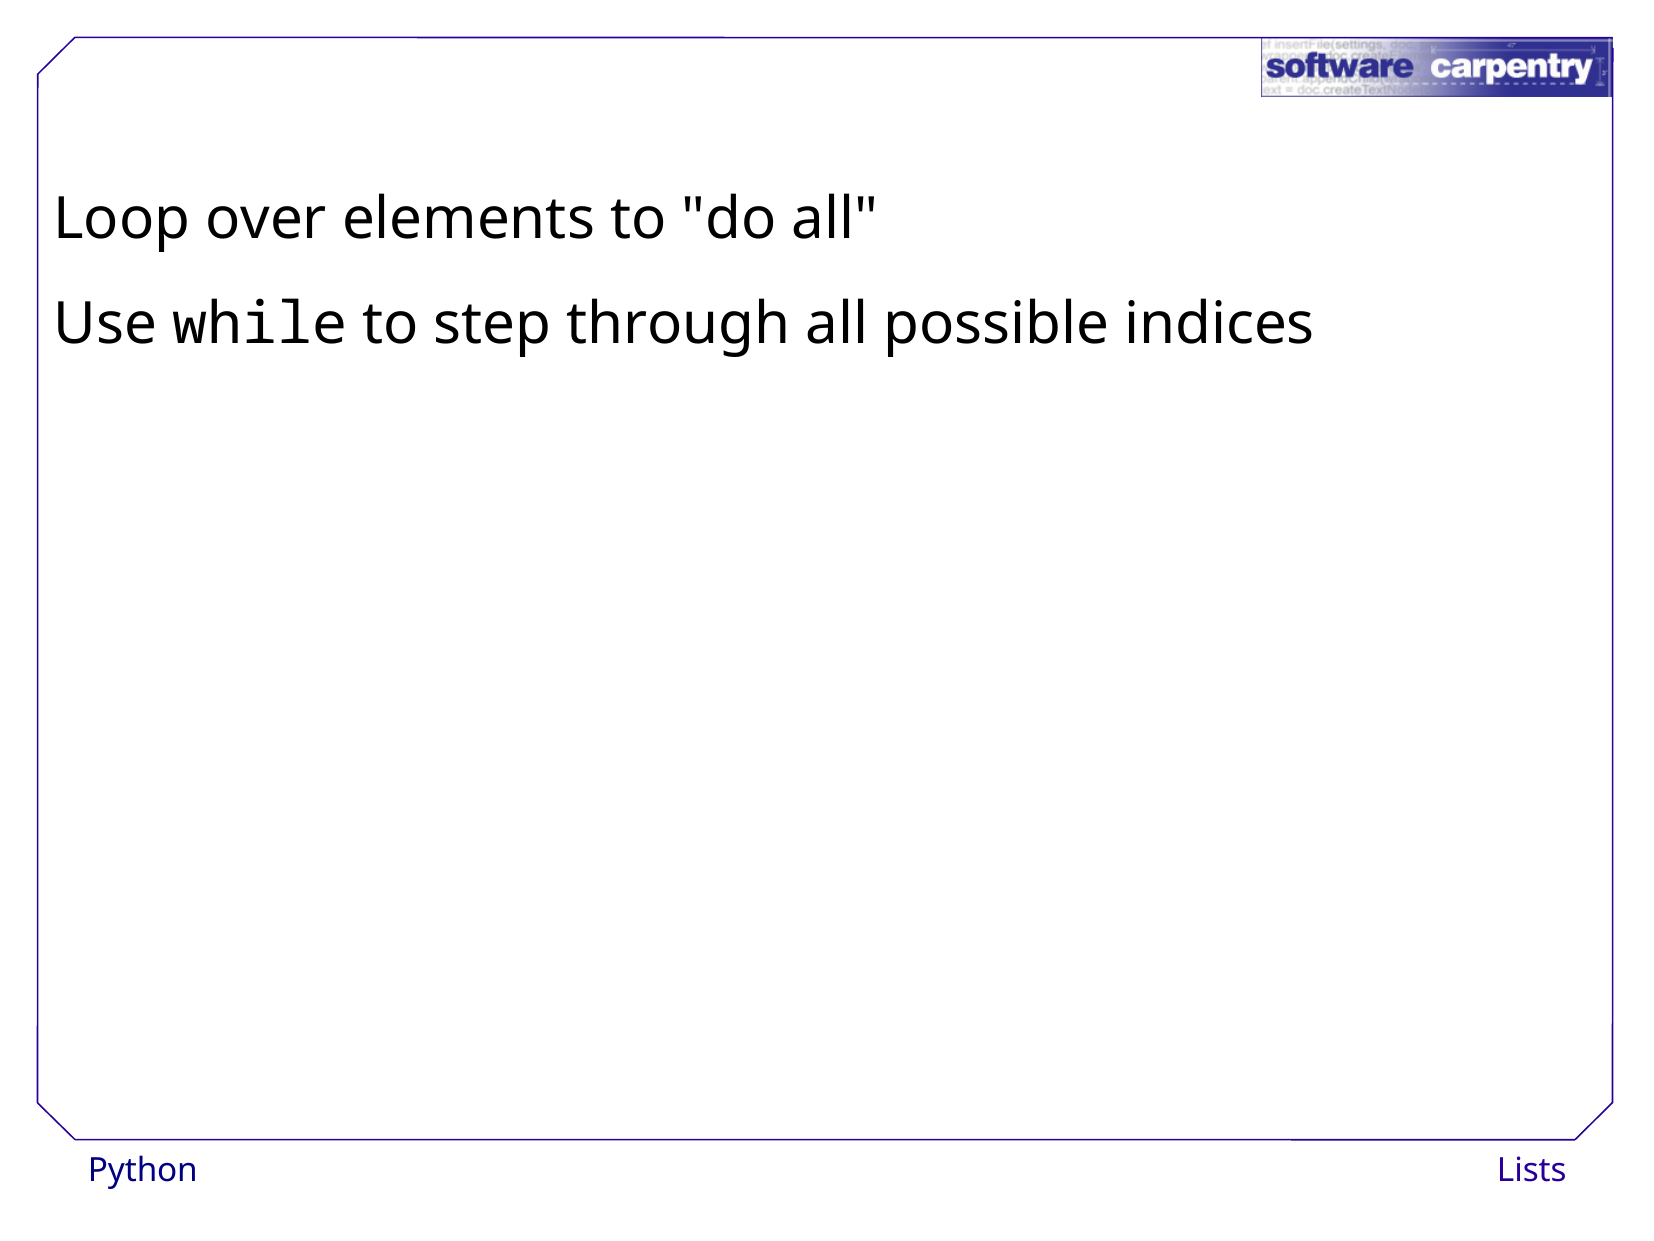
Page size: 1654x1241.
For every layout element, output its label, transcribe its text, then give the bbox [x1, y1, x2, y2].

picture [1261, 39, 1613, 97]
text_box Loop over elements to "do all" Use while to step through all possible indices [38, 137, 1480, 364]
